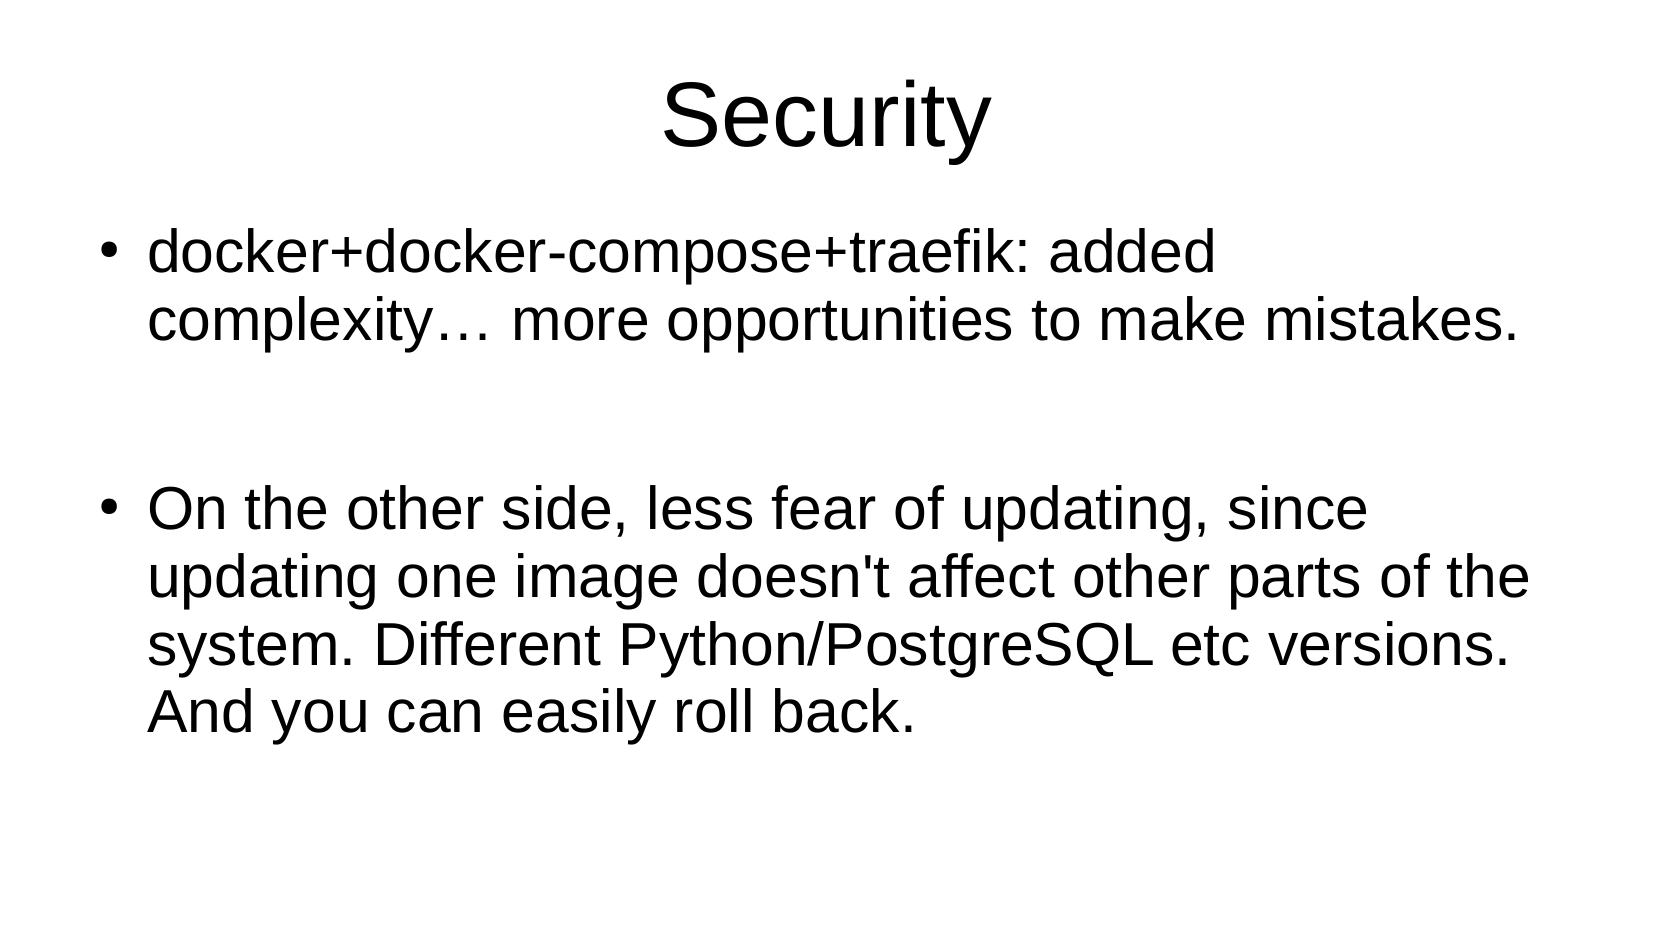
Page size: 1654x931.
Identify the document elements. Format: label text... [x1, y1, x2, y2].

list docker+docker-compose+traefik: added complexity… more opportunities to make mistakes. On the other side, less fear of updating, since updating one image doesn't affect other parts of the system. Different Python/PostgreSQL etc versions. And you can easily roll back. [82, 217, 1571, 758]
title Security [82, 37, 1571, 193]
